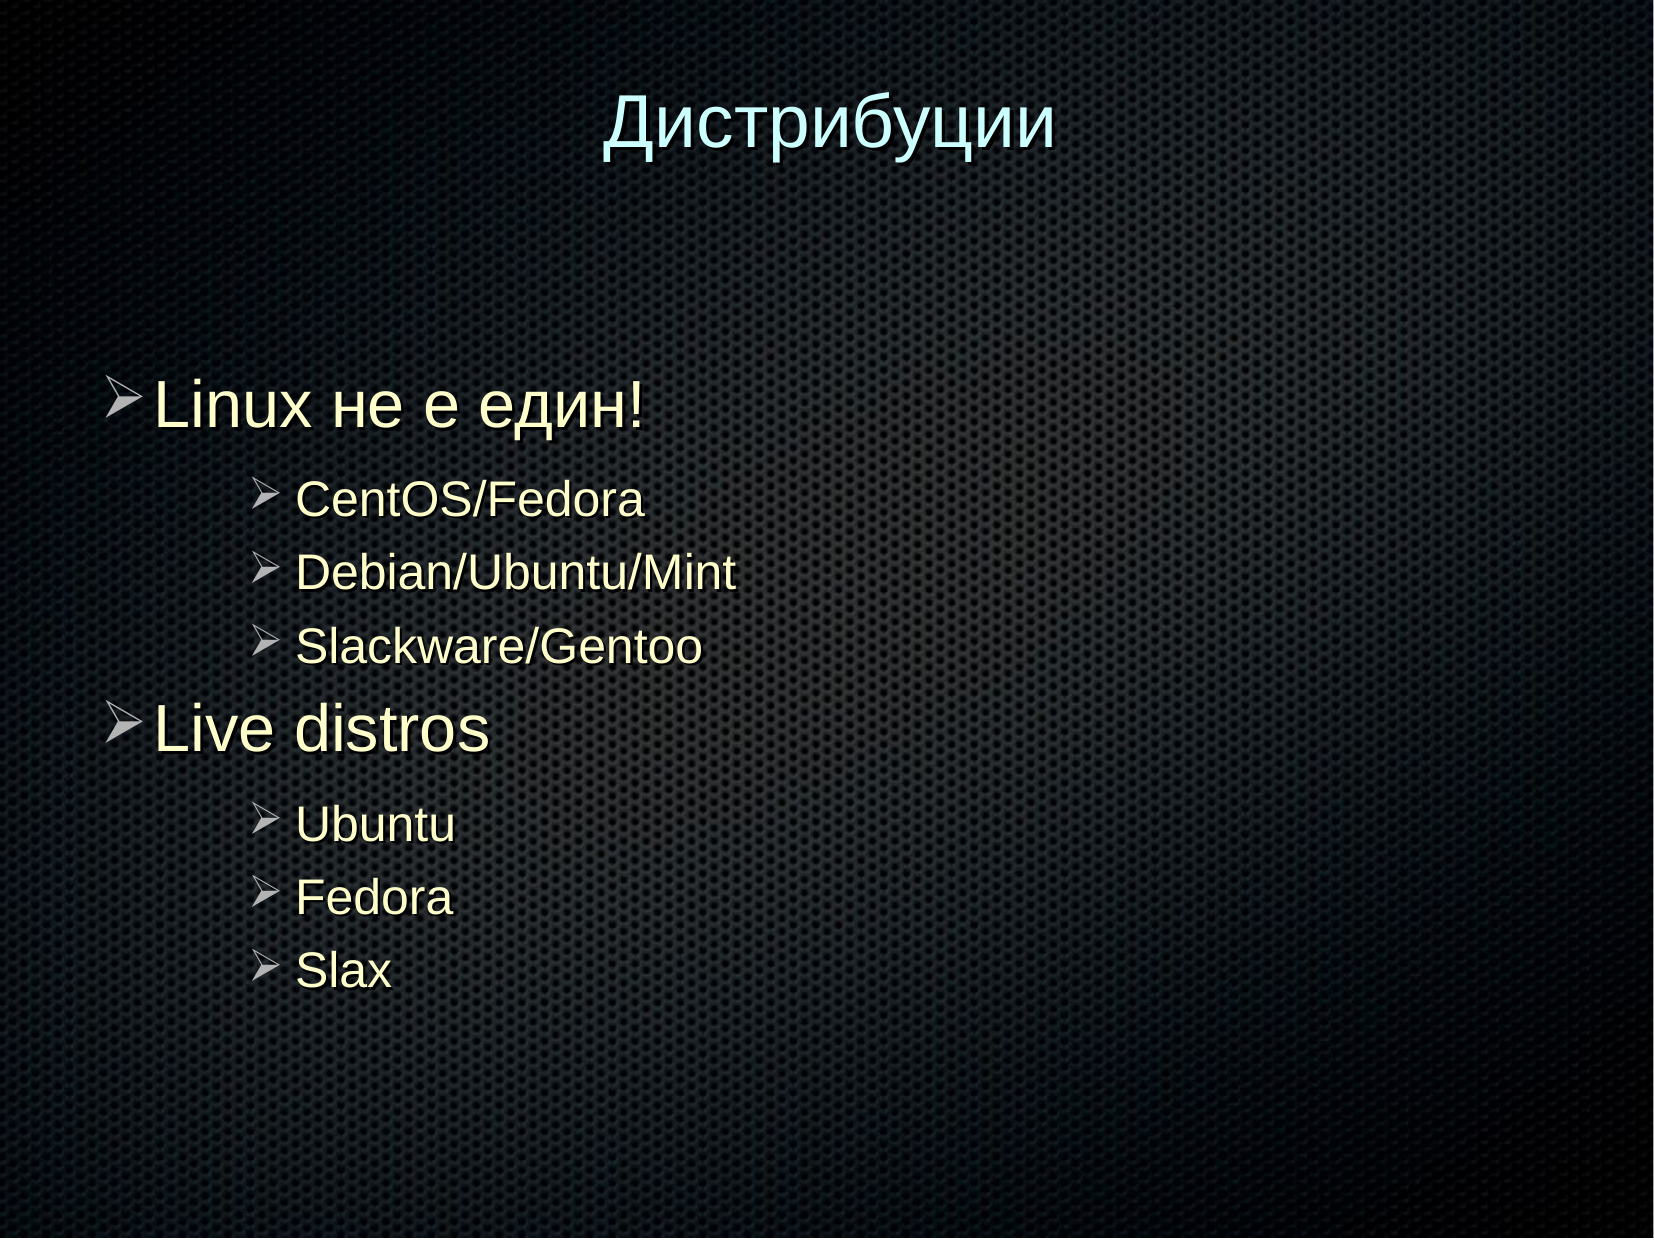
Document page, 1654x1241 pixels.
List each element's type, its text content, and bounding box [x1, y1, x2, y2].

list Linux не е един! CentOS/Fedora Debian/Ubuntu/Mint Slackware/Gentoo Live distros Ubuntu Fedora Slax [82, 262, 1571, 1148]
picture [0, 0, 1654, 1238]
title Дистрибуции [86, 25, 1576, 218]
